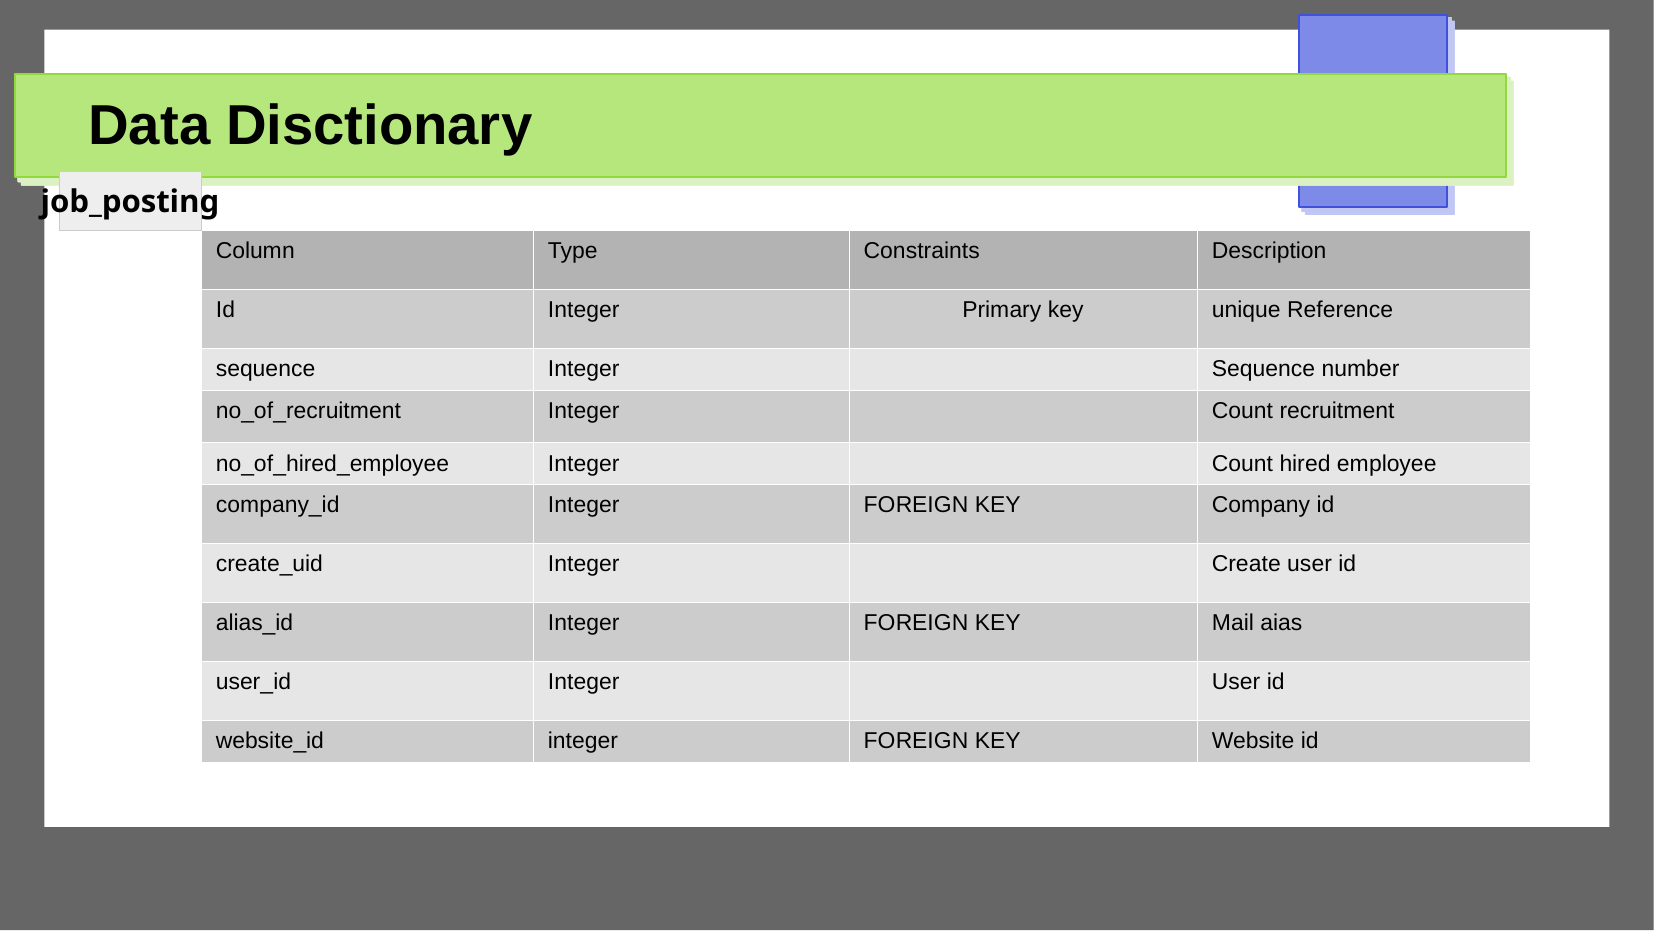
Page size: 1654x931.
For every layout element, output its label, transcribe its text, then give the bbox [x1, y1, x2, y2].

text_box job_posting [59, 171, 202, 231]
table_cell Integer [534, 290, 849, 348]
table_cell Website id [1198, 721, 1530, 762]
title Data Disctionary [88, 73, 1506, 178]
table_cell Integer [534, 349, 849, 390]
table_header Column [202, 231, 533, 289]
table_cell Integer [534, 485, 849, 543]
table_cell Sequence number [1198, 349, 1530, 390]
table_header Constraints [850, 231, 1197, 289]
table_cell Count recruitment [1198, 391, 1530, 442]
table_cell [850, 662, 1197, 720]
table_cell Integer [534, 443, 849, 484]
table_cell company_id [202, 485, 533, 543]
table_cell Integer [534, 662, 849, 720]
table_cell FOREIGN KEY [850, 485, 1197, 543]
table_cell website_id [202, 721, 533, 762]
table_cell [850, 443, 1197, 484]
table_cell Create user id [1198, 544, 1530, 602]
table_cell create_uid [202, 544, 533, 602]
table_cell Integer [534, 603, 849, 661]
table_header Description [1198, 231, 1530, 289]
table_cell sequence [202, 349, 533, 390]
table_cell Integer [534, 544, 849, 602]
table_cell Primary key [850, 290, 1197, 348]
table_cell FOREIGN KEY [850, 603, 1197, 661]
table_cell user_id [202, 662, 533, 720]
table_cell Integer [534, 391, 849, 442]
table_cell Id [202, 290, 533, 348]
table_cell Mail aias [1198, 603, 1530, 661]
table_cell [850, 391, 1197, 442]
table_cell Count hired employee [1198, 443, 1530, 484]
table_cell Company id [1198, 485, 1530, 543]
table_header Type [534, 231, 849, 289]
table_cell FOREIGN KEY [850, 721, 1197, 762]
table_cell integer [534, 721, 849, 762]
table_cell unique Reference [1198, 290, 1530, 348]
table_cell alias_id [202, 603, 533, 661]
table_cell no_of_hired_employee [202, 443, 533, 484]
table_cell [850, 349, 1197, 390]
table_cell [850, 544, 1197, 602]
table_cell no_of_recruitment [202, 391, 533, 442]
table_cell User id [1198, 662, 1530, 720]
